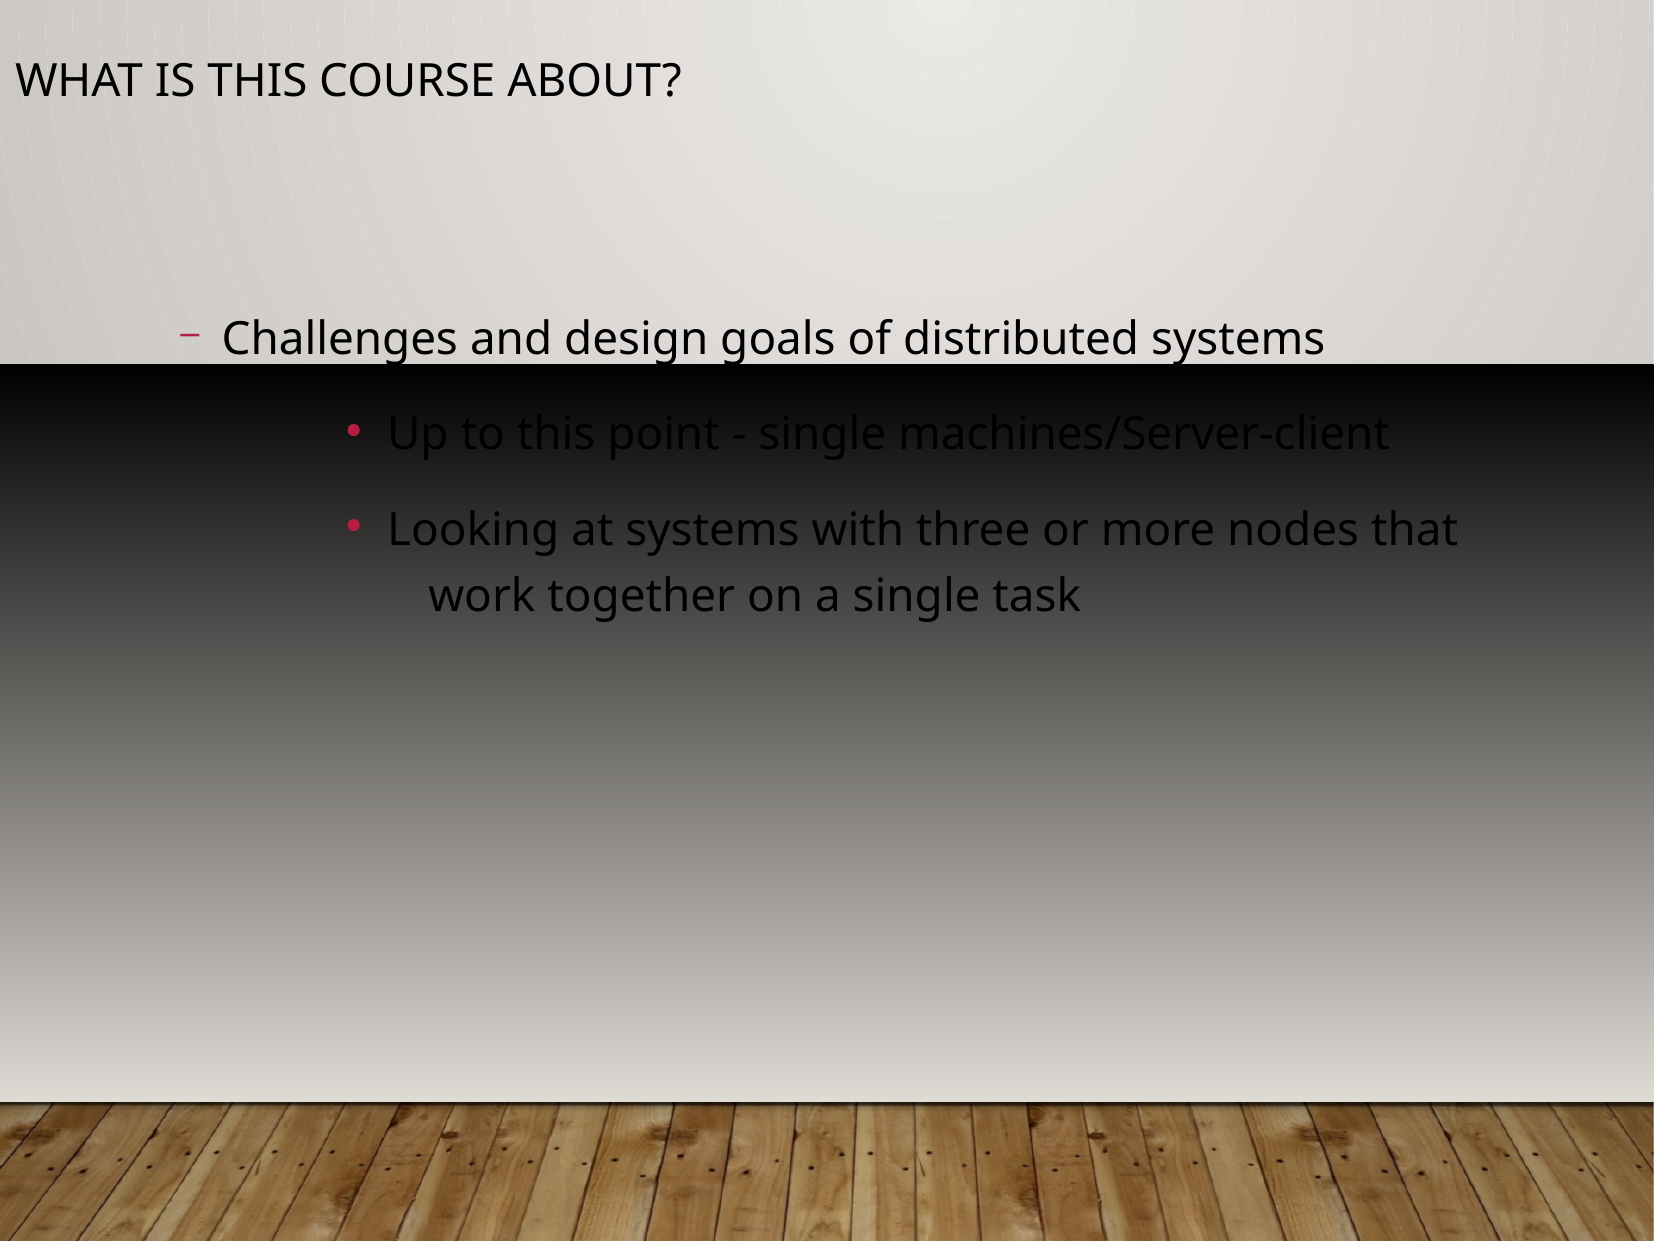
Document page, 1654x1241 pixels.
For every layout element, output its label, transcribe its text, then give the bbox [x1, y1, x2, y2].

list Challenges and design goals of distributed systems Up to this point - single machines/Server-client Looking at systems with three or more nodes that work together on a single task [0, 290, 1489, 1010]
title What is this course about? [0, 49, 1489, 257]
